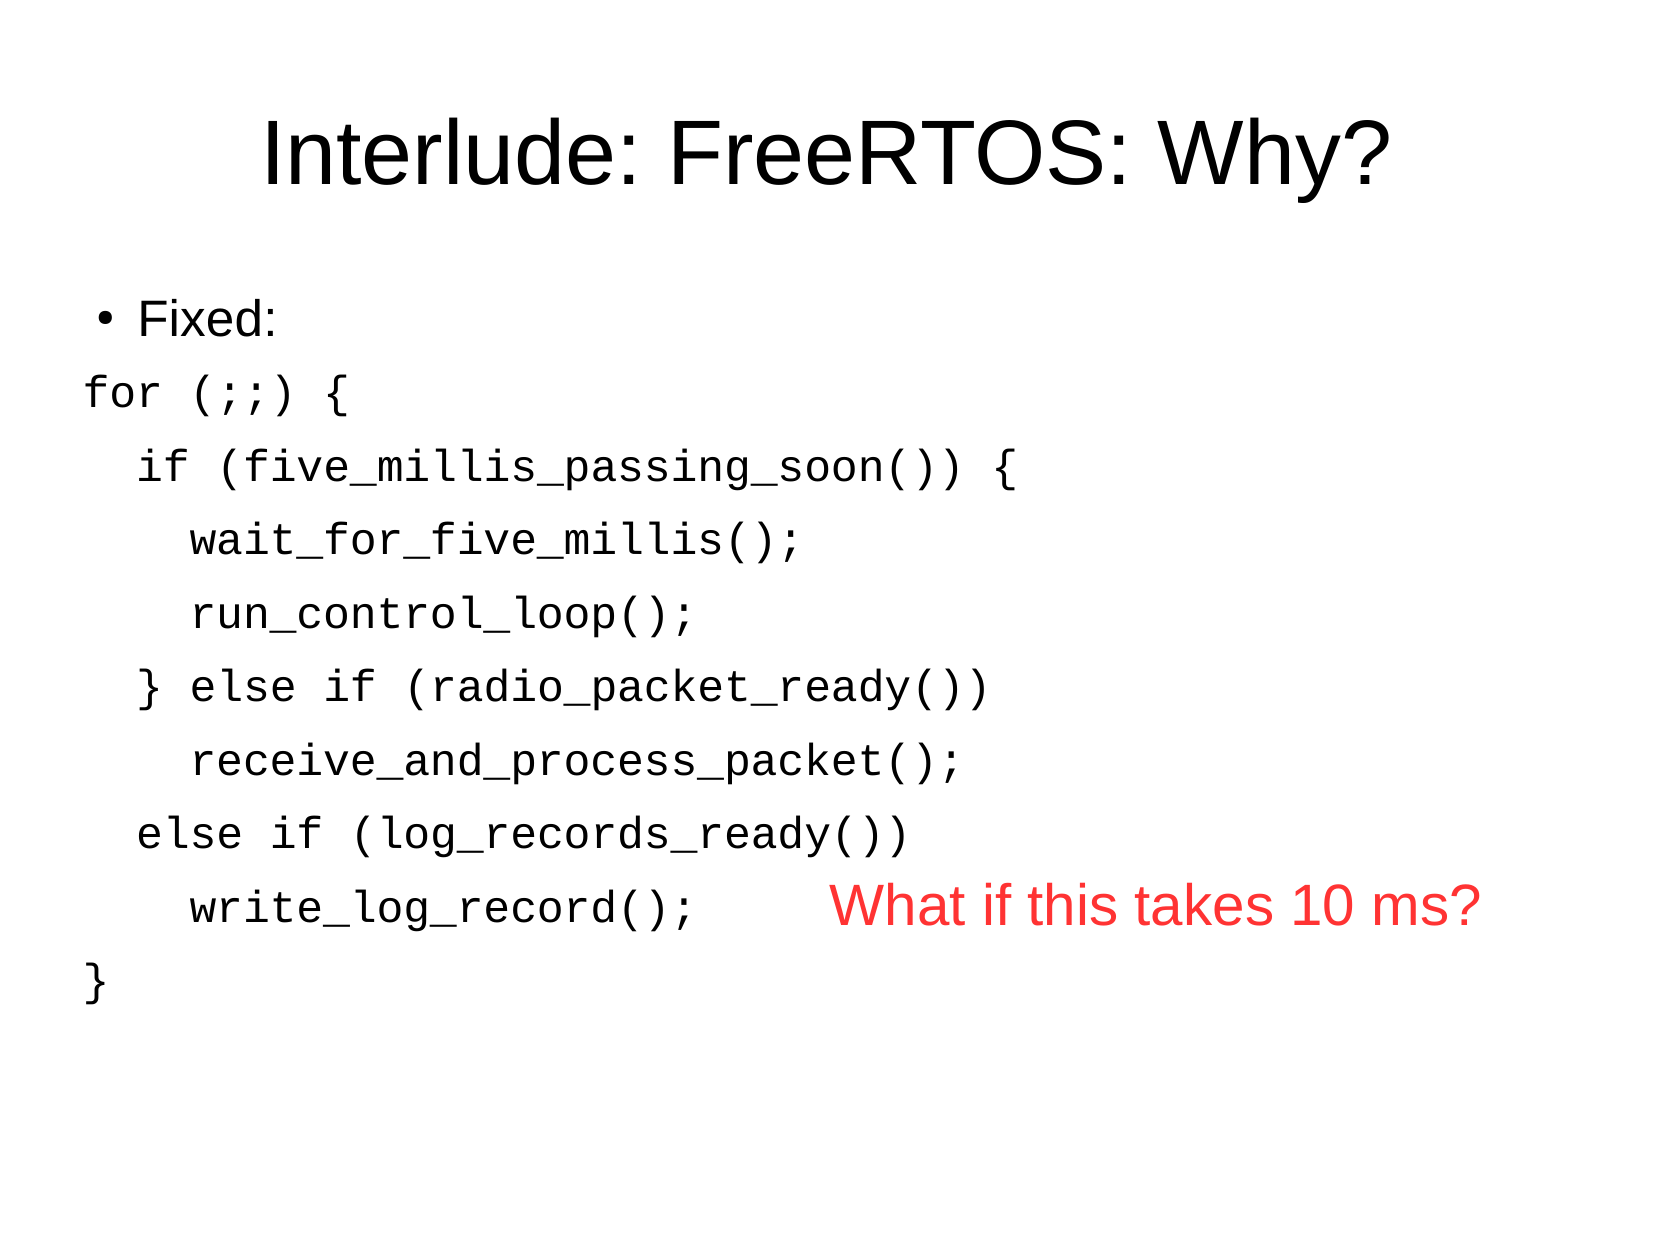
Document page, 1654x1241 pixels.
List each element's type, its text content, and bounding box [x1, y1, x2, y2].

list Fixed: for (;;) { if (five_millis_passing_soon()) { wait_for_five_millis(); run_control_loop(); } else if (radio_packet_ready()) receive_and_process_packet(); else if (log_records_ready()) write_log_record(); } [82, 290, 1571, 1010]
title Interlude: FreeRTOS: Why? [82, 49, 1571, 257]
text_box What if this takes 10 ms? [814, 865, 1498, 945]
